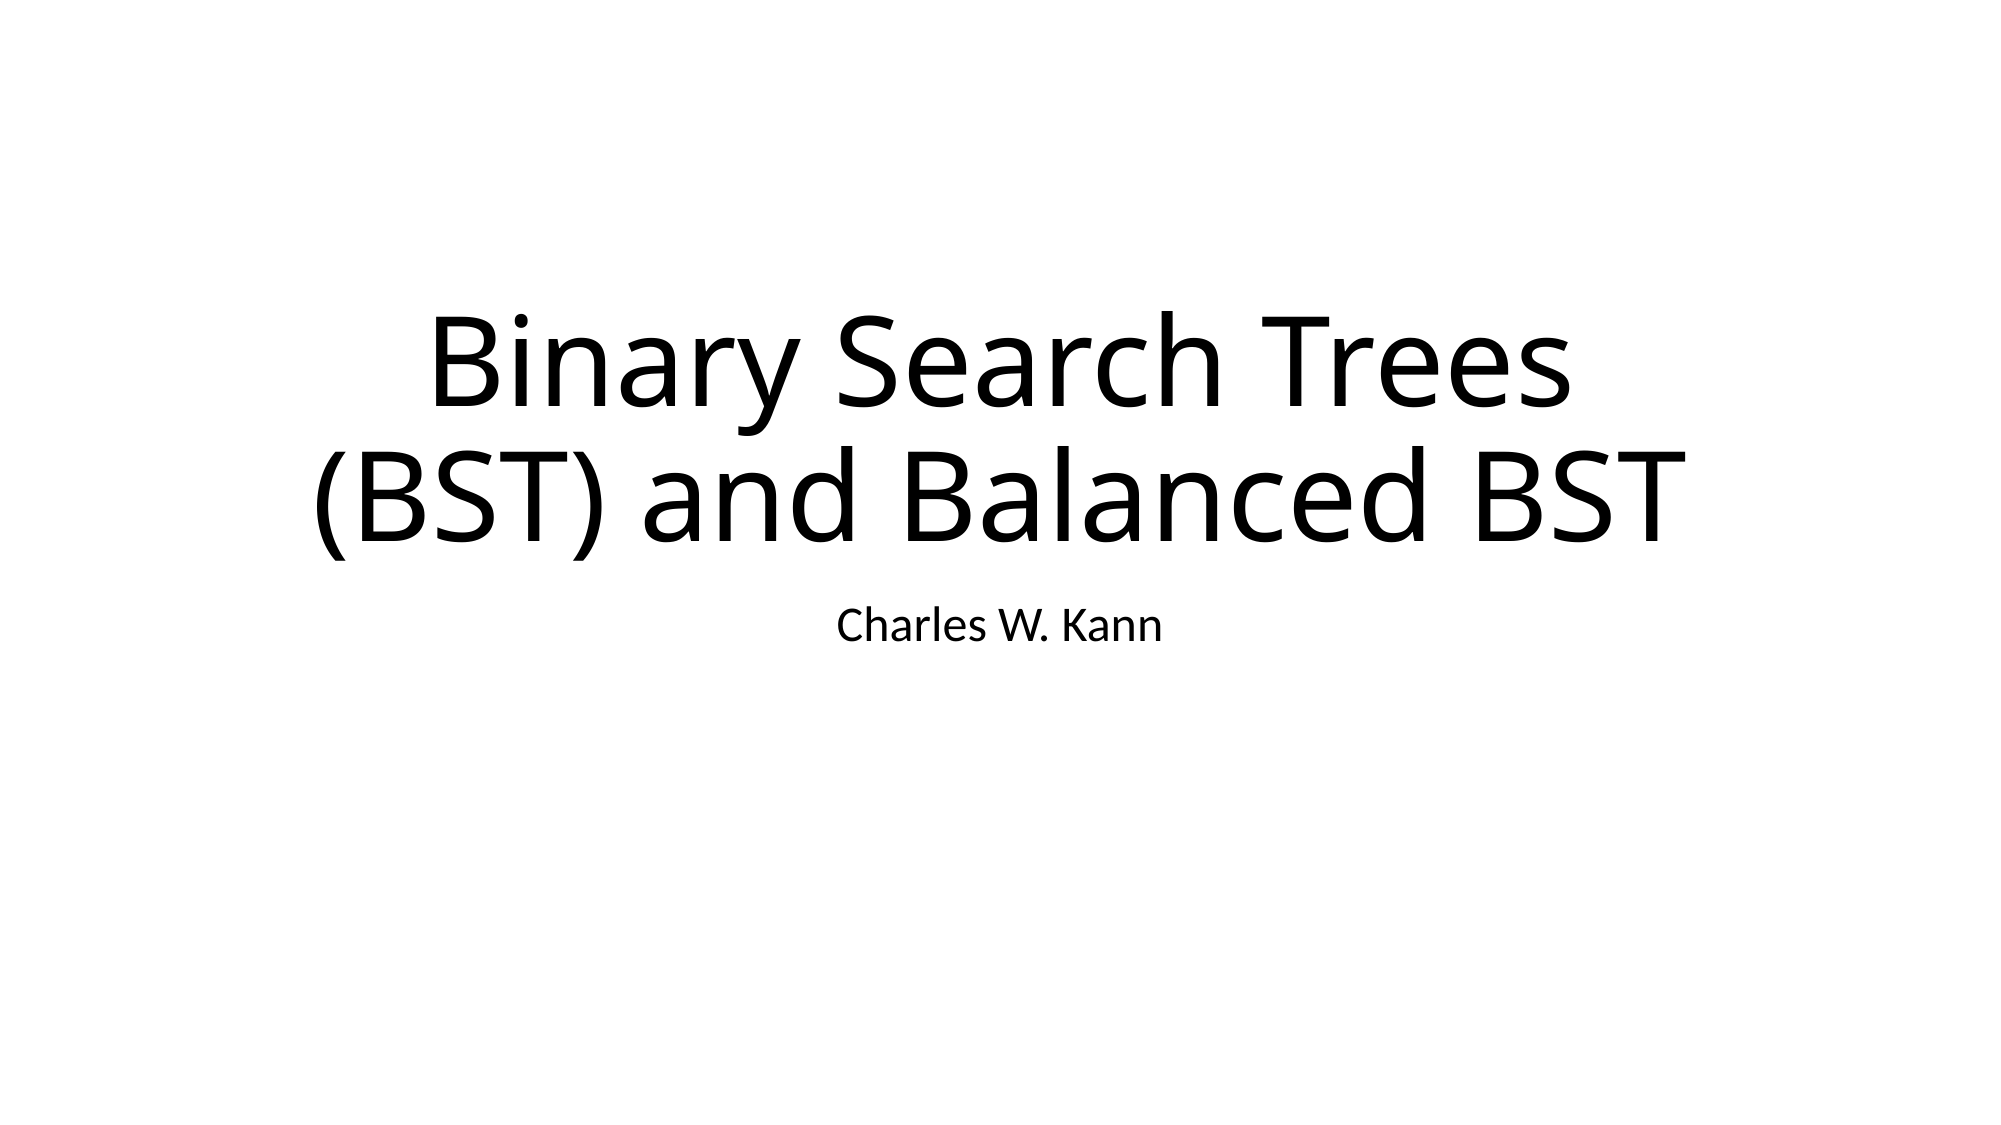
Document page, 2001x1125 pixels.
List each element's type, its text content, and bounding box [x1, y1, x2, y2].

subtitle Charles W. Kann [249, 590, 1750, 863]
title Binary Search Trees (BST) and Balanced BST [249, 184, 1750, 576]
